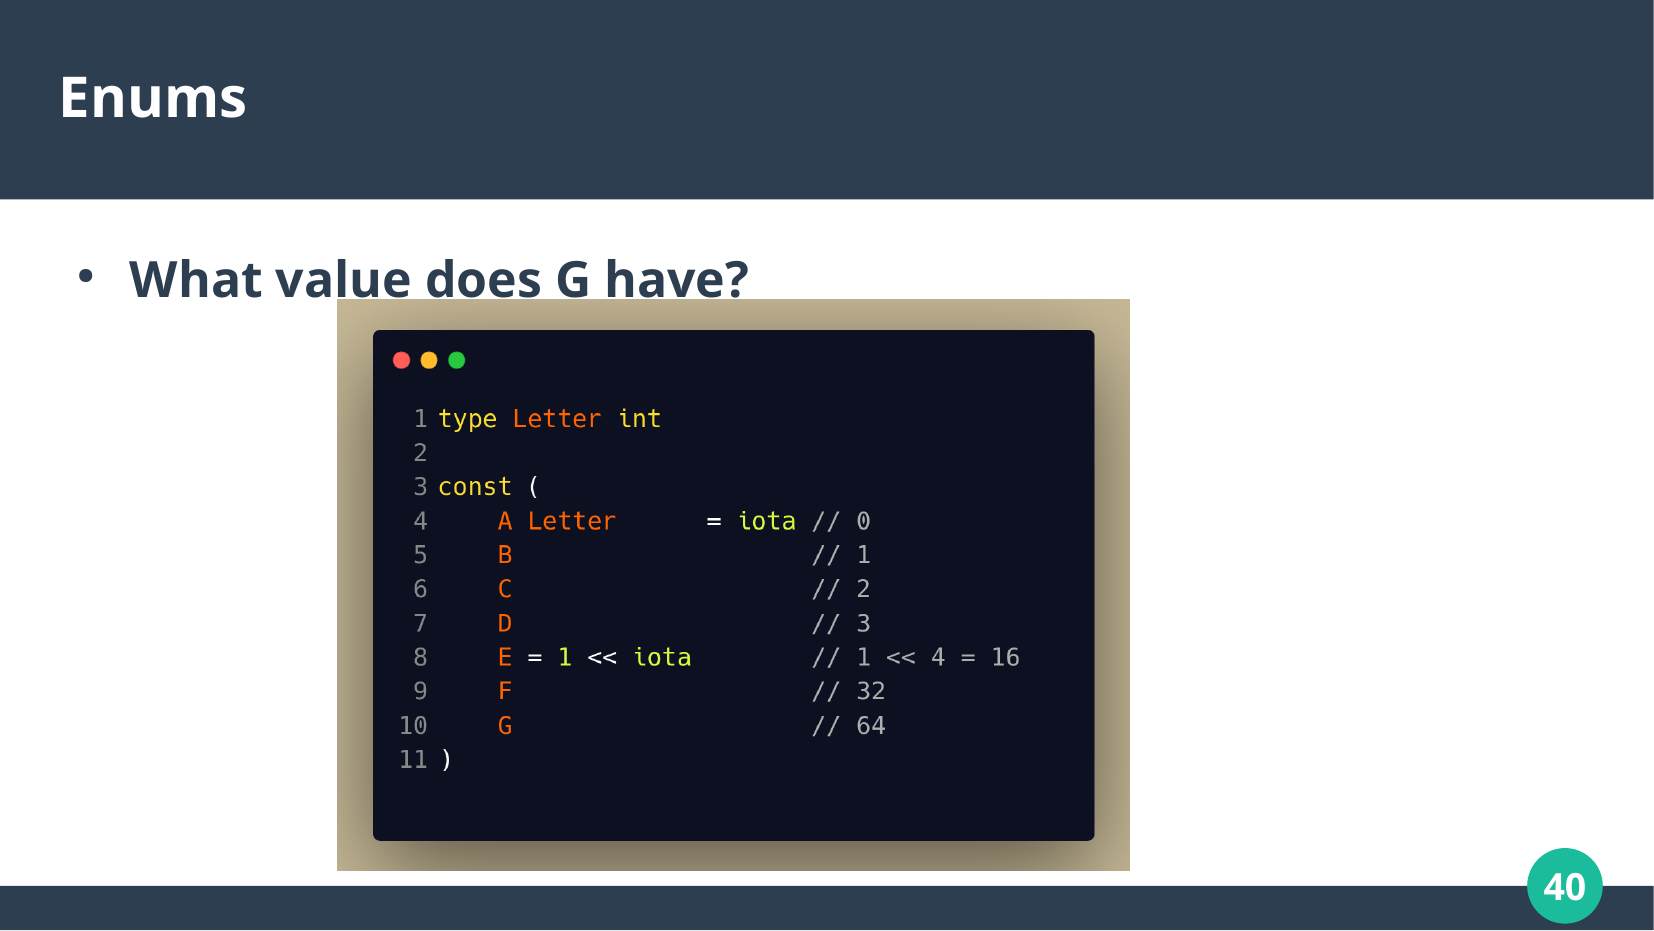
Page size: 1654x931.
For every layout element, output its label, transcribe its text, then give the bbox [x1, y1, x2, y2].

picture [337, 299, 1130, 871]
list What value does G have? [59, 243, 1595, 338]
title Enums [59, 37, 1595, 155]
